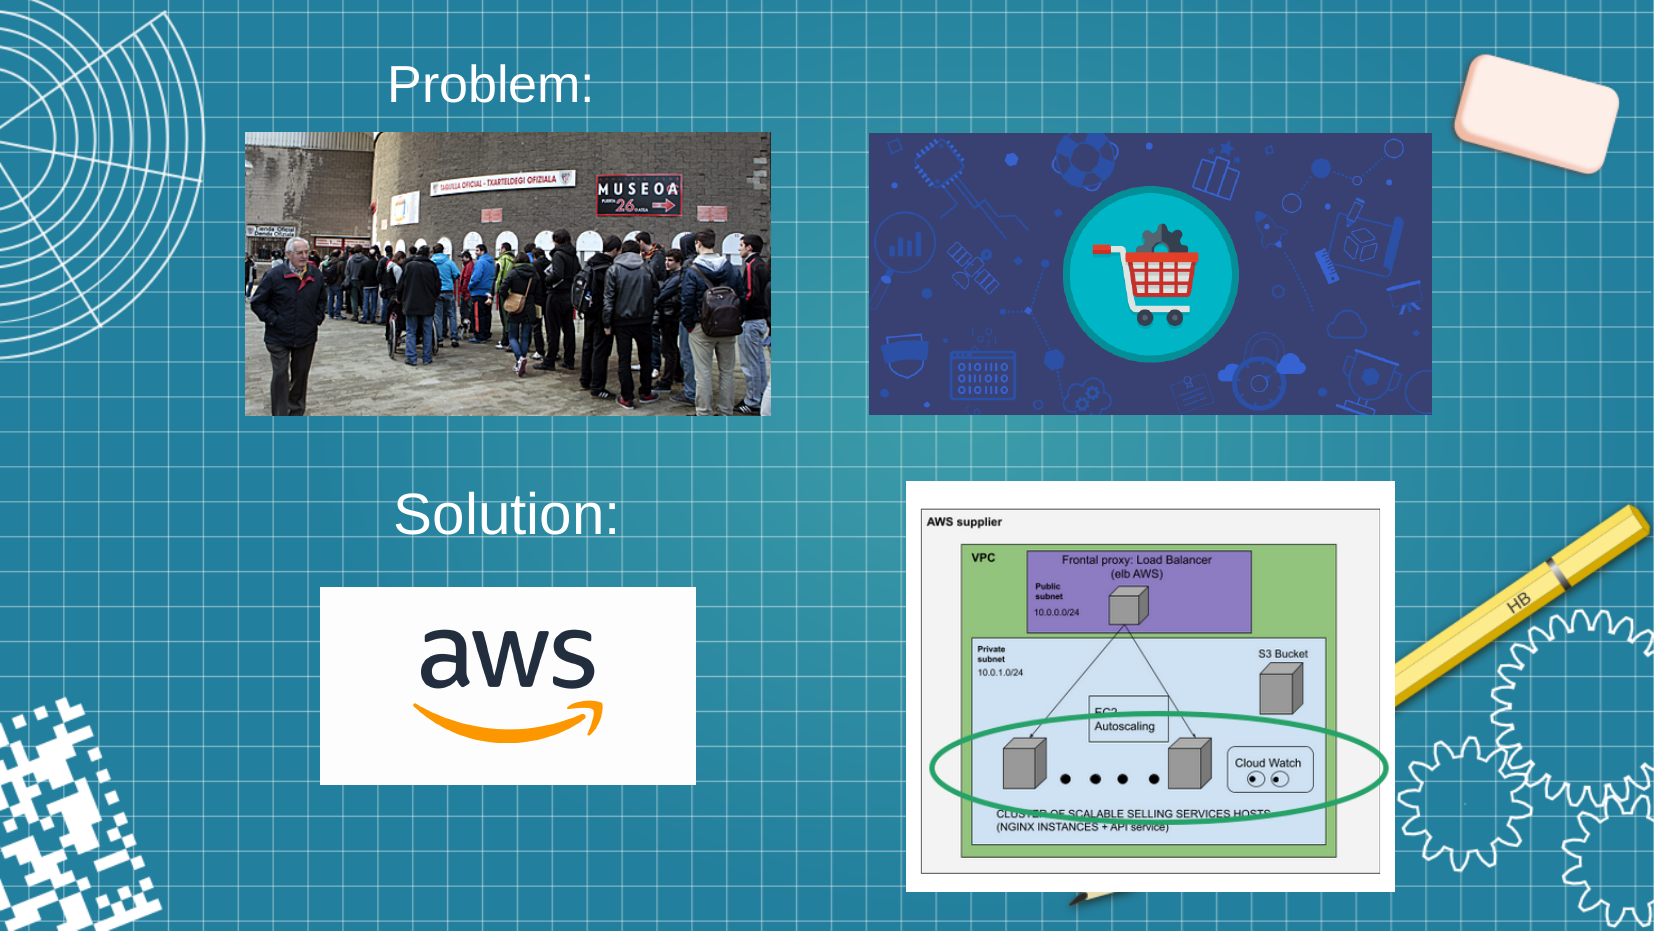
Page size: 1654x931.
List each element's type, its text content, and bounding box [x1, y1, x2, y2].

picture [0, 0, 1654, 931]
text_box Problem: [372, 43, 643, 124]
text_box Solution: [359, 469, 656, 550]
